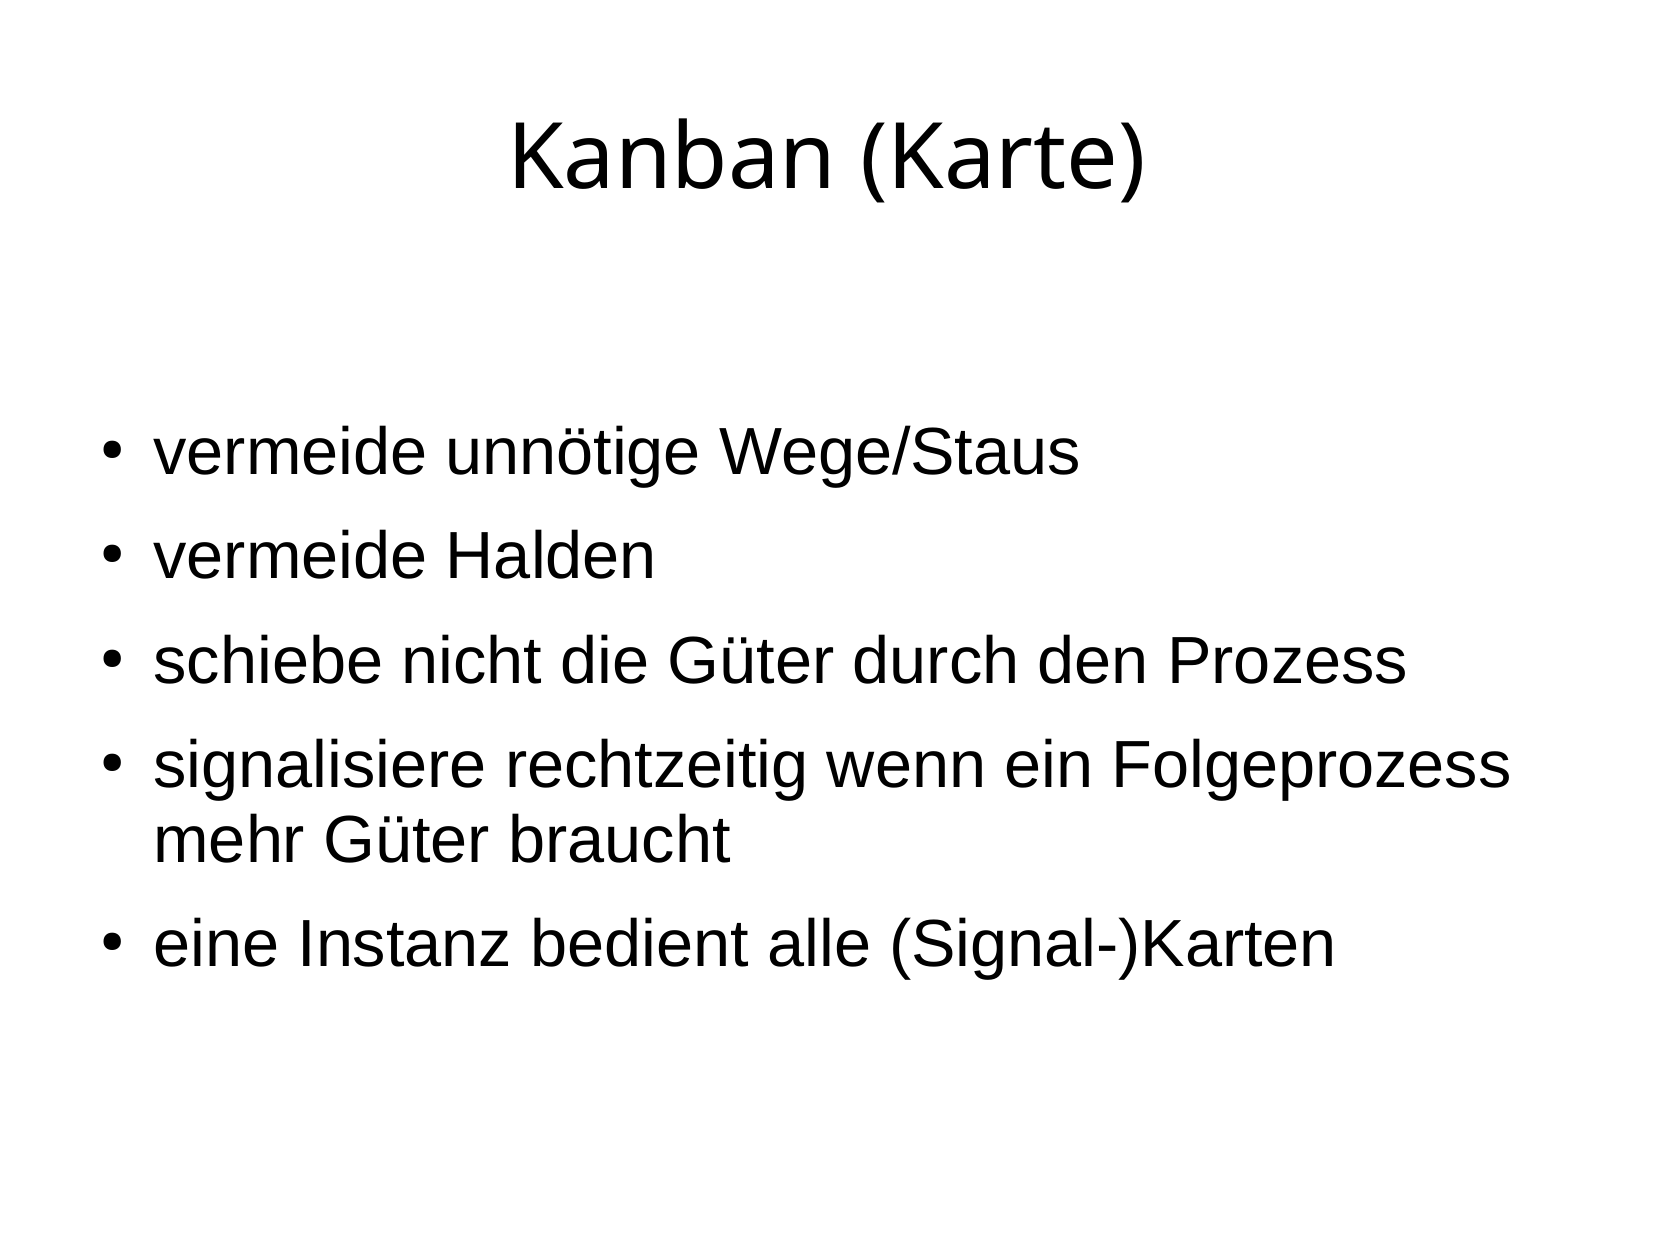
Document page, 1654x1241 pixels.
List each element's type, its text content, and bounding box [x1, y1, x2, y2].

title Kanban (Karte) [82, 49, 1571, 257]
list vermeide unnötige Wege/Staus vermeide Halden schiebe nicht die Güter durch den Prozess signalisiere rechtzeitig wenn ein Folgeprozess mehr Güter braucht eine Instanz bedient alle (Signal-)Karten [82, 414, 1571, 1034]
